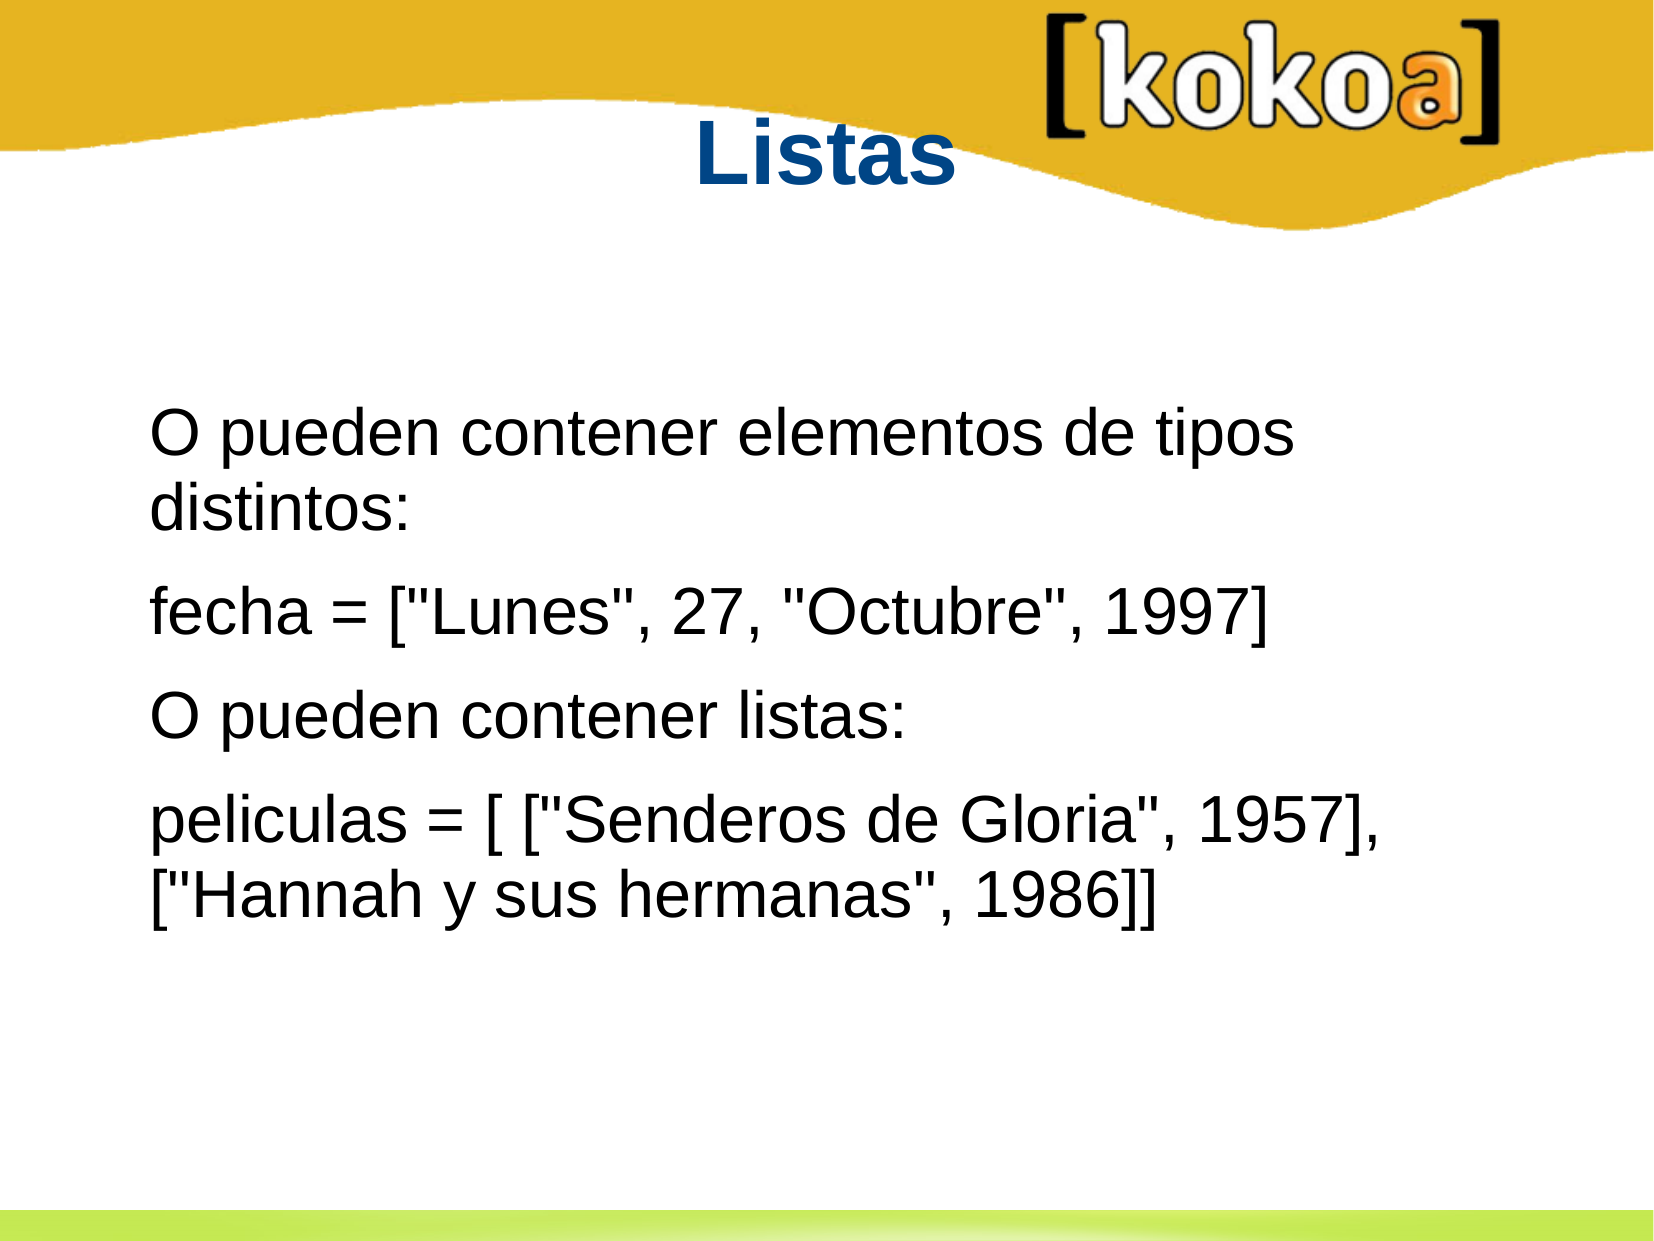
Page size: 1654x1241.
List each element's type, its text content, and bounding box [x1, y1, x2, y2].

picture [0, 0, 1654, 488]
list O pueden contener elementos de tipos distintos: fecha = ["Lunes", 27, "Octubre", 1997] O pueden contener listas: peliculas = [ ["Senderos de Gloria", 1957], ["Hannah y sus hermanas", 1986]] [78, 186, 1567, 1037]
picture [0, 1210, 1654, 1241]
title Listas [82, 49, 1571, 257]
